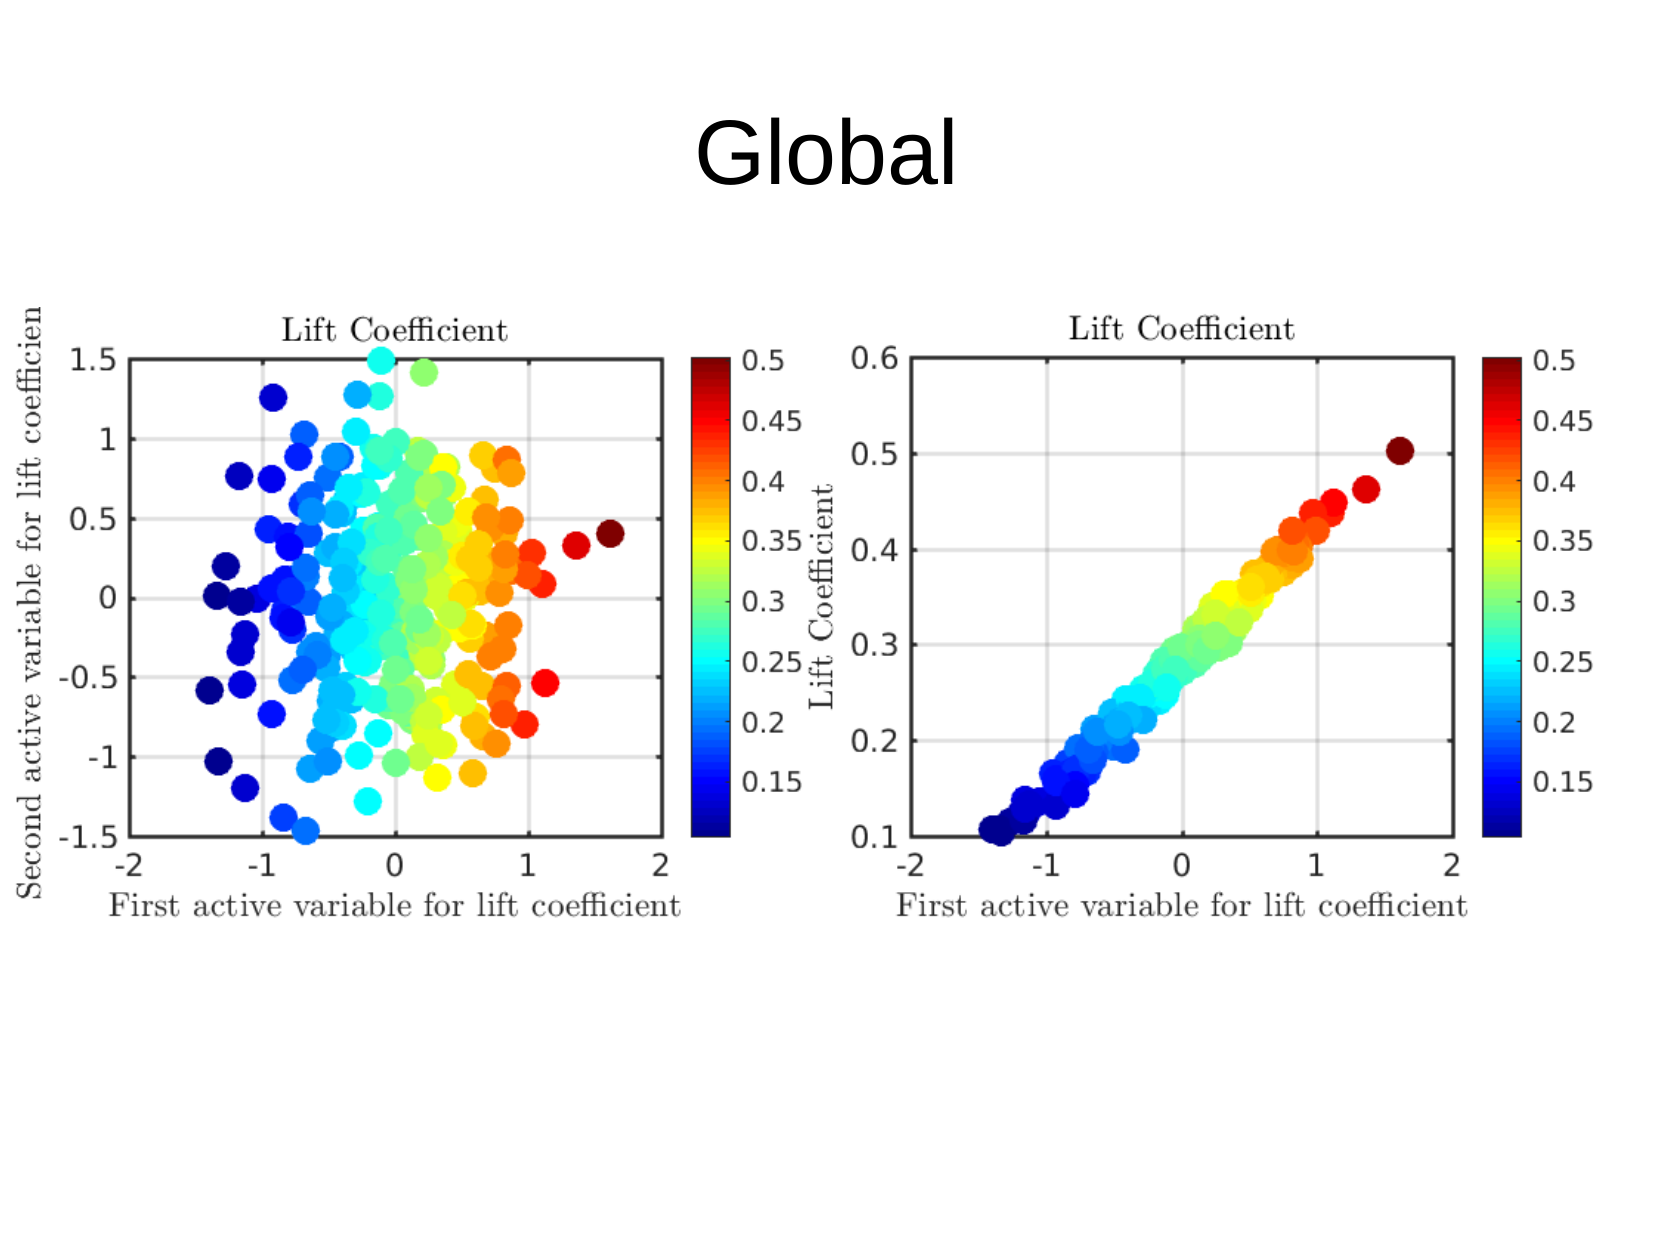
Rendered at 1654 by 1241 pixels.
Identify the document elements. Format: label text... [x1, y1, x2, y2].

title Global [82, 49, 1571, 257]
picture [11, 307, 1630, 928]
